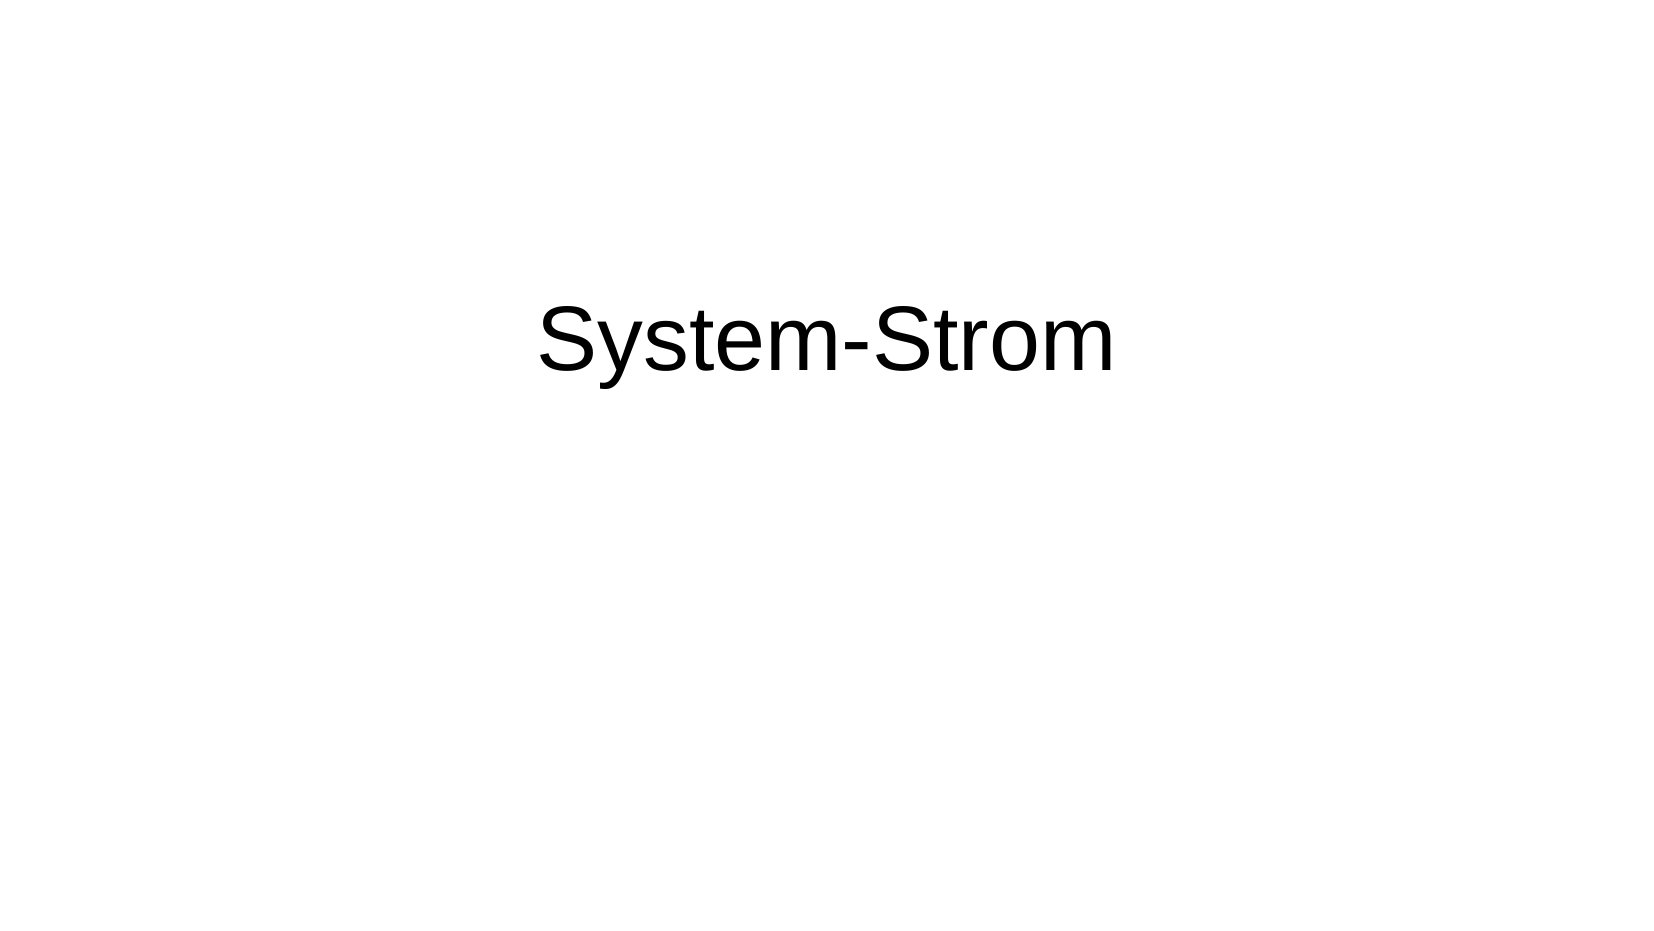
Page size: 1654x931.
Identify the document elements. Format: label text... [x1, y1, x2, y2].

title System-Strom [82, 261, 1571, 417]
